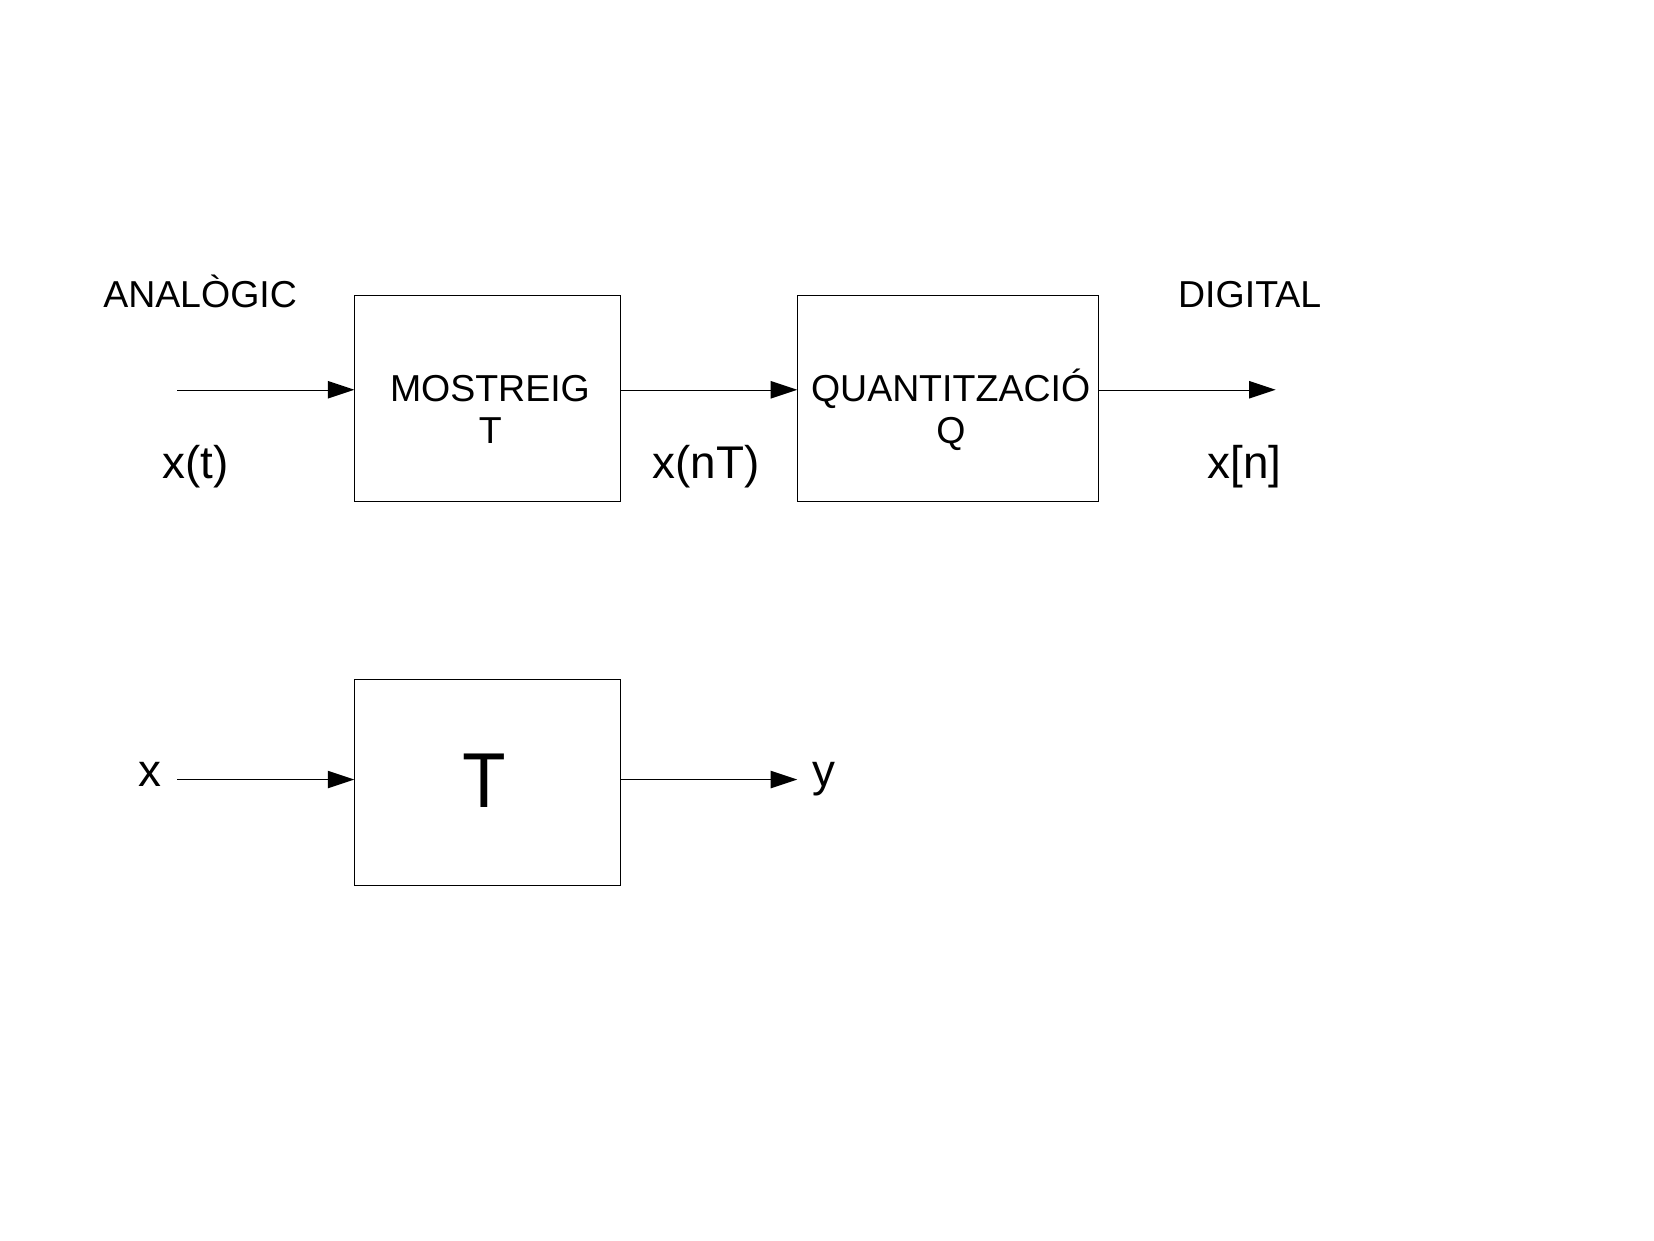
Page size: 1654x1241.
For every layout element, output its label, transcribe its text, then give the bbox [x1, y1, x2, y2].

text_box ANALÒGIC [88, 265, 325, 323]
text_box x [124, 737, 178, 804]
text_box x[n] [1192, 430, 1341, 497]
text_box y [797, 737, 851, 804]
text_box QUANTITZACIÓ Q [785, 360, 1117, 460]
text_box x(t) [147, 430, 296, 497]
text_box MOSTREIG T [372, 360, 609, 460]
text_box T [448, 719, 544, 817]
text_box DIGITAL [1163, 265, 1400, 323]
text_box x(nT) [637, 430, 786, 497]
